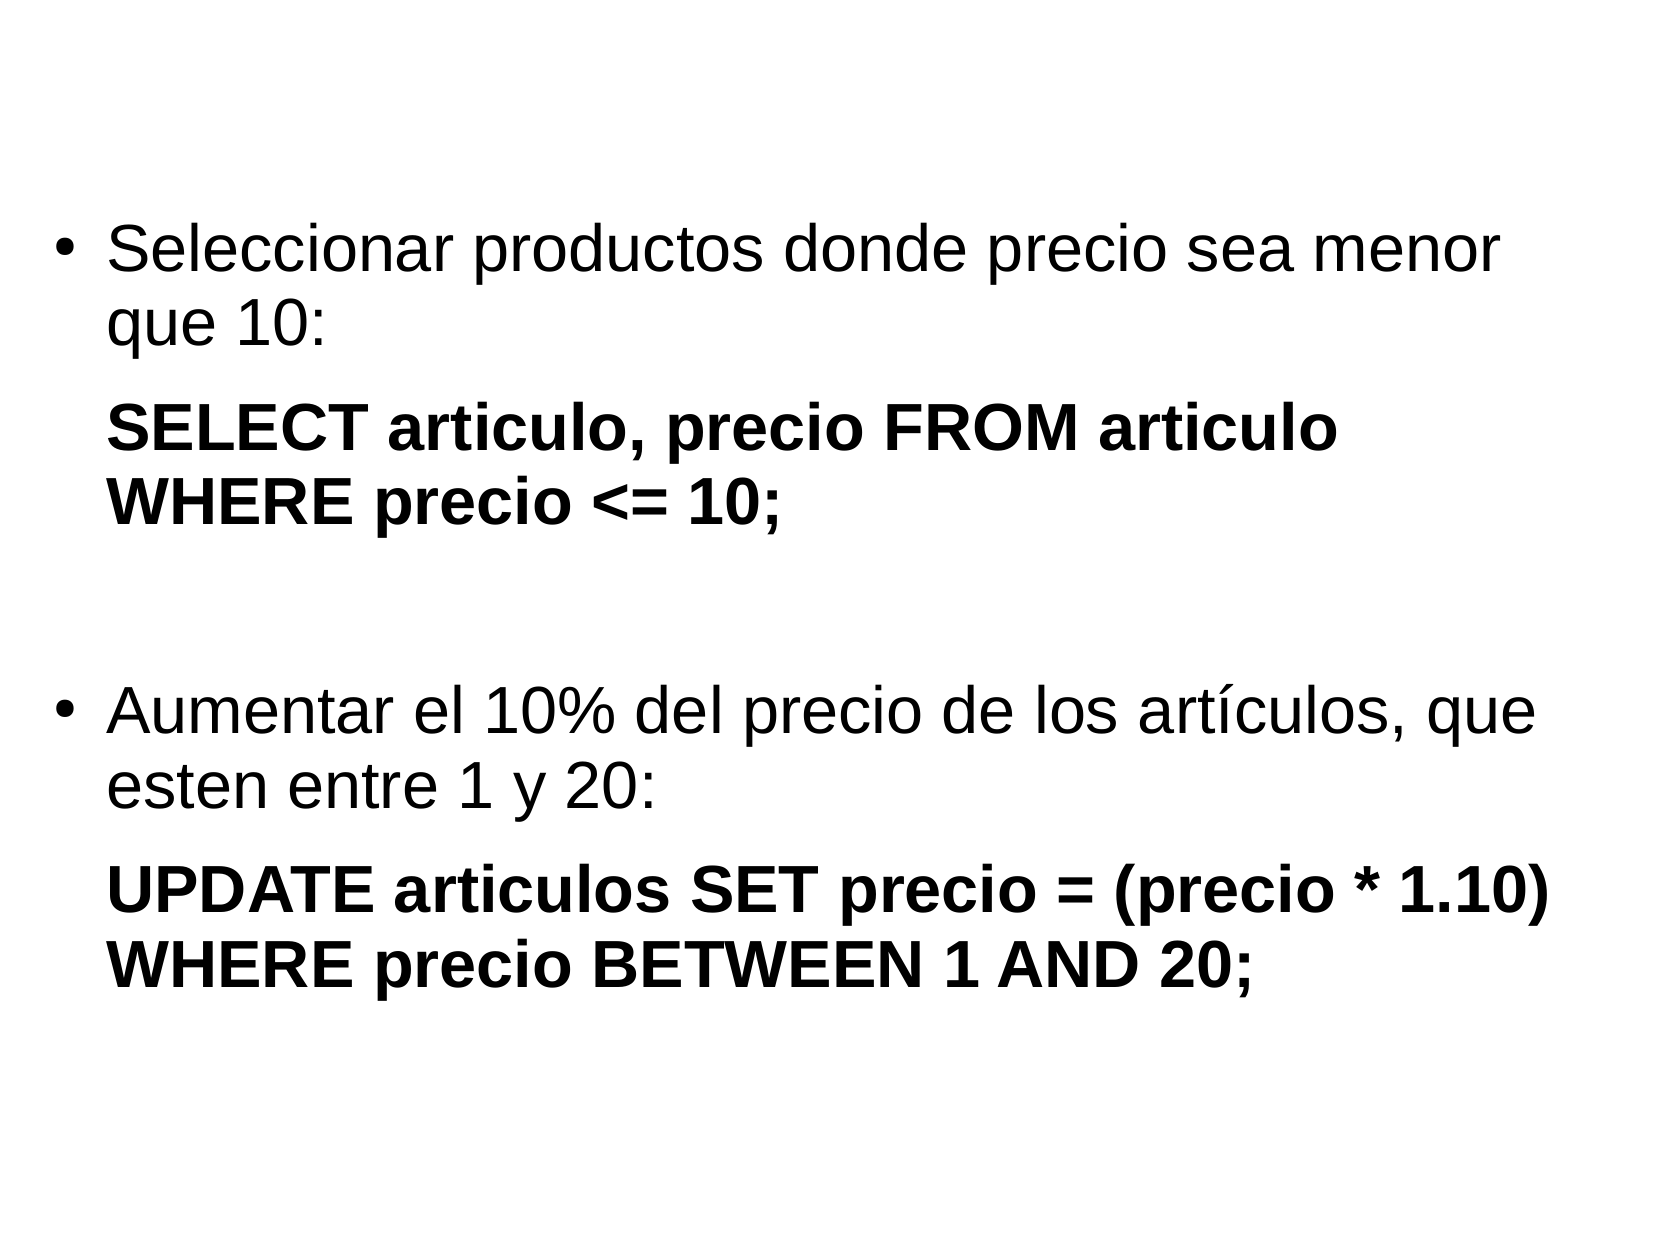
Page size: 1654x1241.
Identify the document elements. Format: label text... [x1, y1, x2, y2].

list Seleccionar productos donde precio sea menor que 10: SELECT articulo, precio FROM articulo WHERE precio <= 10; Aumentar el 10% del precio de los artículos, que esten entre 1 y 20: UPDATE articulos SET precio = (precio * 1.10) WHERE precio BETWEEN 1 AND 20; [35, 106, 1571, 1146]
